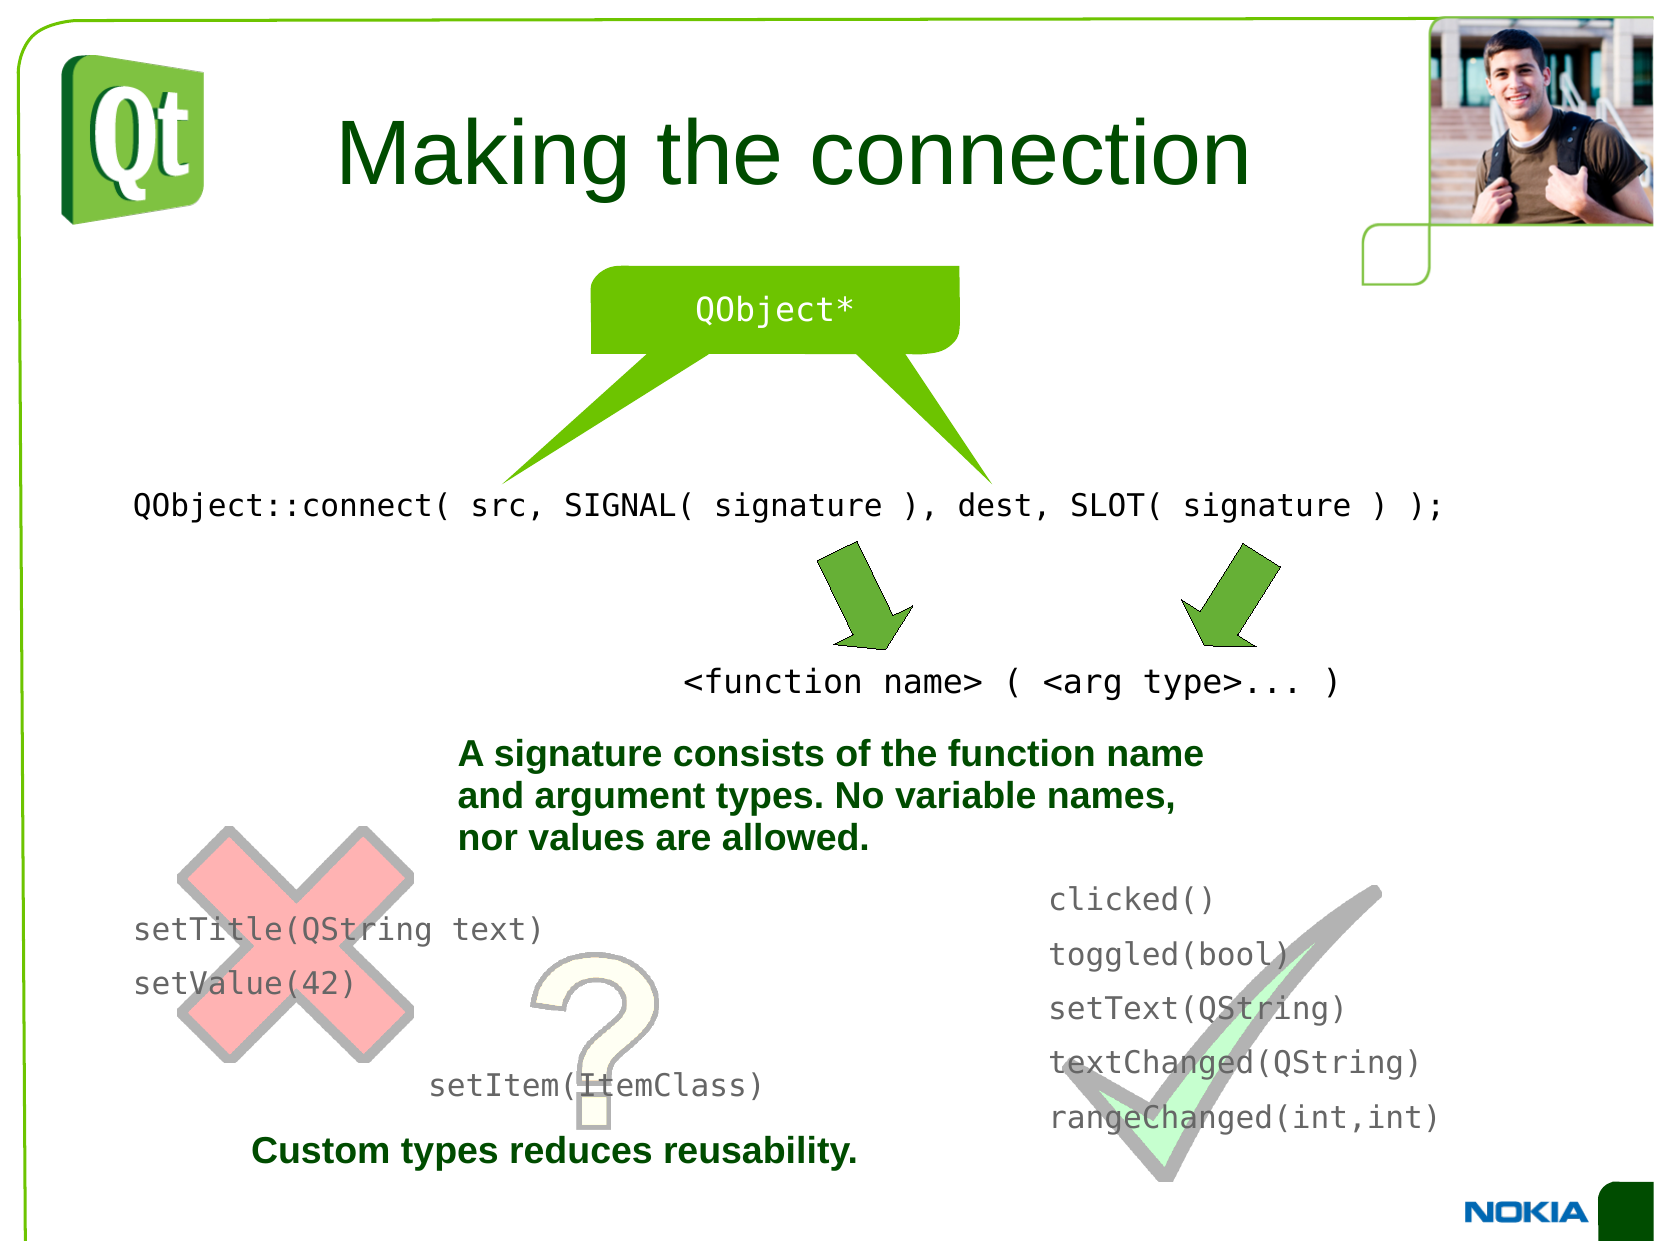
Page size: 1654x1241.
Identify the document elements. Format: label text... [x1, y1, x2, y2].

text_box setTitle(QString text) setValue(42) [118, 885, 709, 992]
text_box setItem(ItemClass) [413, 1041, 827, 1093]
picture [1338, 5, 1654, 306]
picture [1062, 1125, 1382, 1182]
picture [1465, 1201, 1589, 1223]
text_box <function name> ( <arg type>... ) [668, 655, 1361, 709]
picture [177, 826, 414, 885]
title Making the connection [257, 49, 1333, 257]
text_box A signature consists of the function name and argument types. No variable names, nor values are allowed. [442, 725, 1418, 971]
text_box [501, 354, 709, 485]
picture [530, 992, 659, 1041]
picture [177, 992, 414, 1063]
text_box QObject::connect( src, SIGNAL( signature ), dest, SLOT( signature ) ); [118, 480, 1465, 532]
text_box Custom types reduces reusability. [236, 1122, 874, 1179]
text_box [817, 541, 913, 650]
picture [61, 55, 204, 225]
text_box QObject* [590, 265, 961, 355]
text_box [856, 355, 993, 485]
text_box clicked() toggled(bool) setText(QString) textChanged(QString) rangeChanged(int,int) [1033, 856, 1625, 1125]
text_box [1181, 543, 1281, 647]
picture [530, 1093, 659, 1122]
